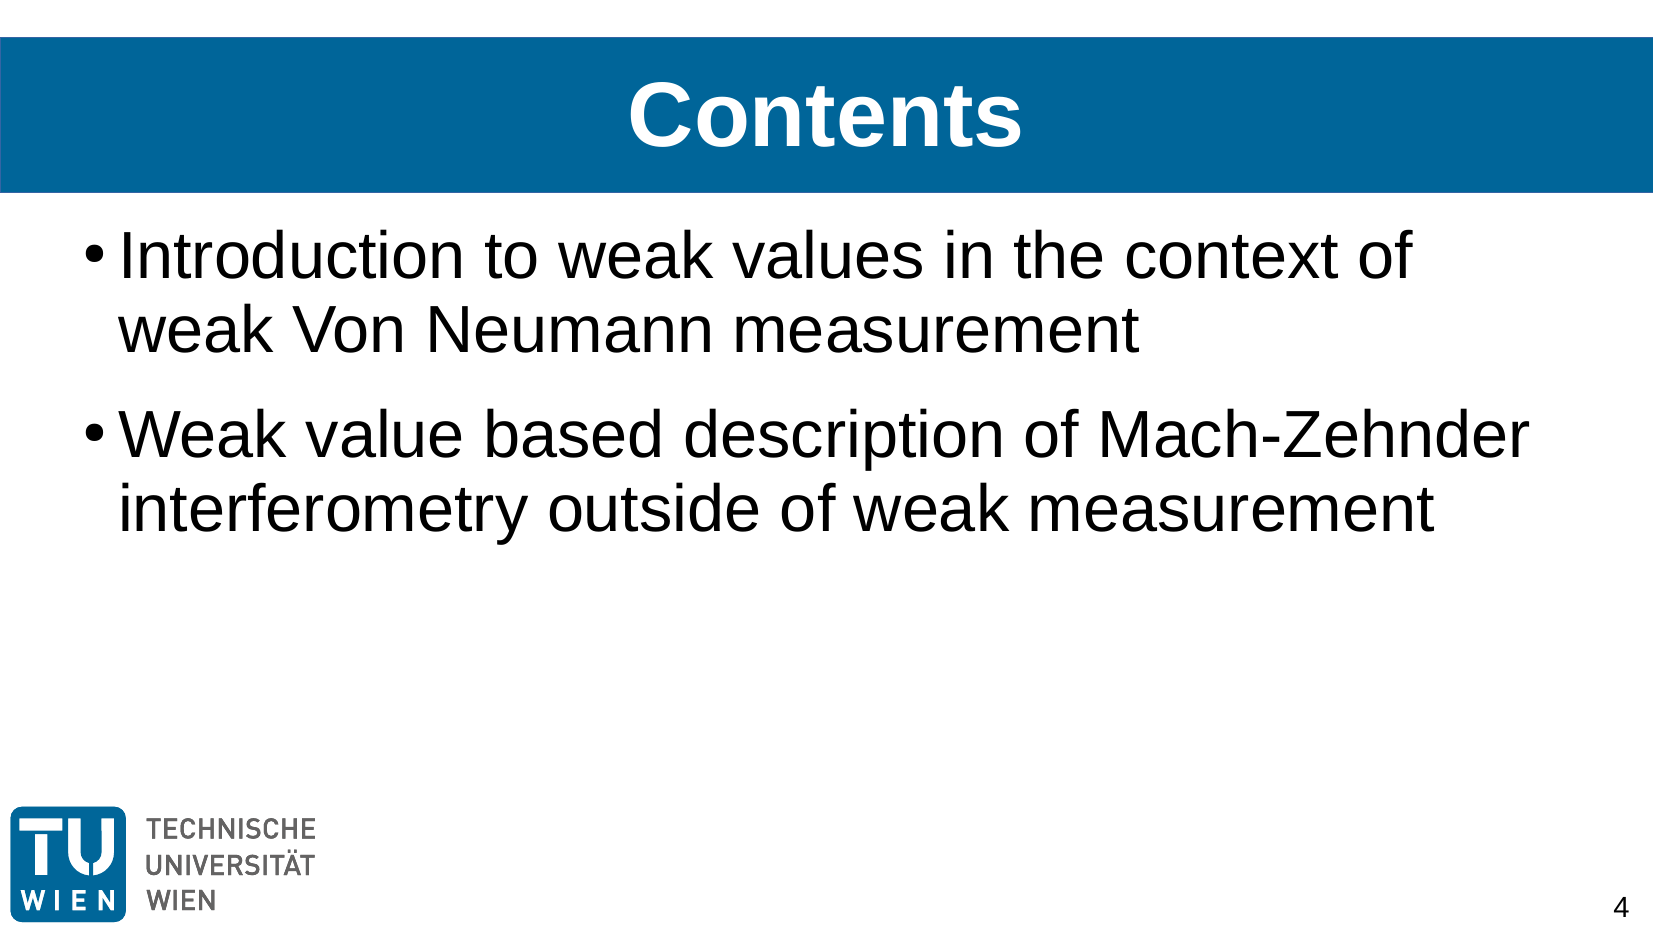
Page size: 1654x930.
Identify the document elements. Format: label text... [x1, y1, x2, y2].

title Contents [0, 37, 1653, 193]
list Introduction to weak values in the context of weak Von Neumann measurement Weak value based description of Mach-Zehnder interferometry outside of weak measurement [82, 217, 1571, 757]
